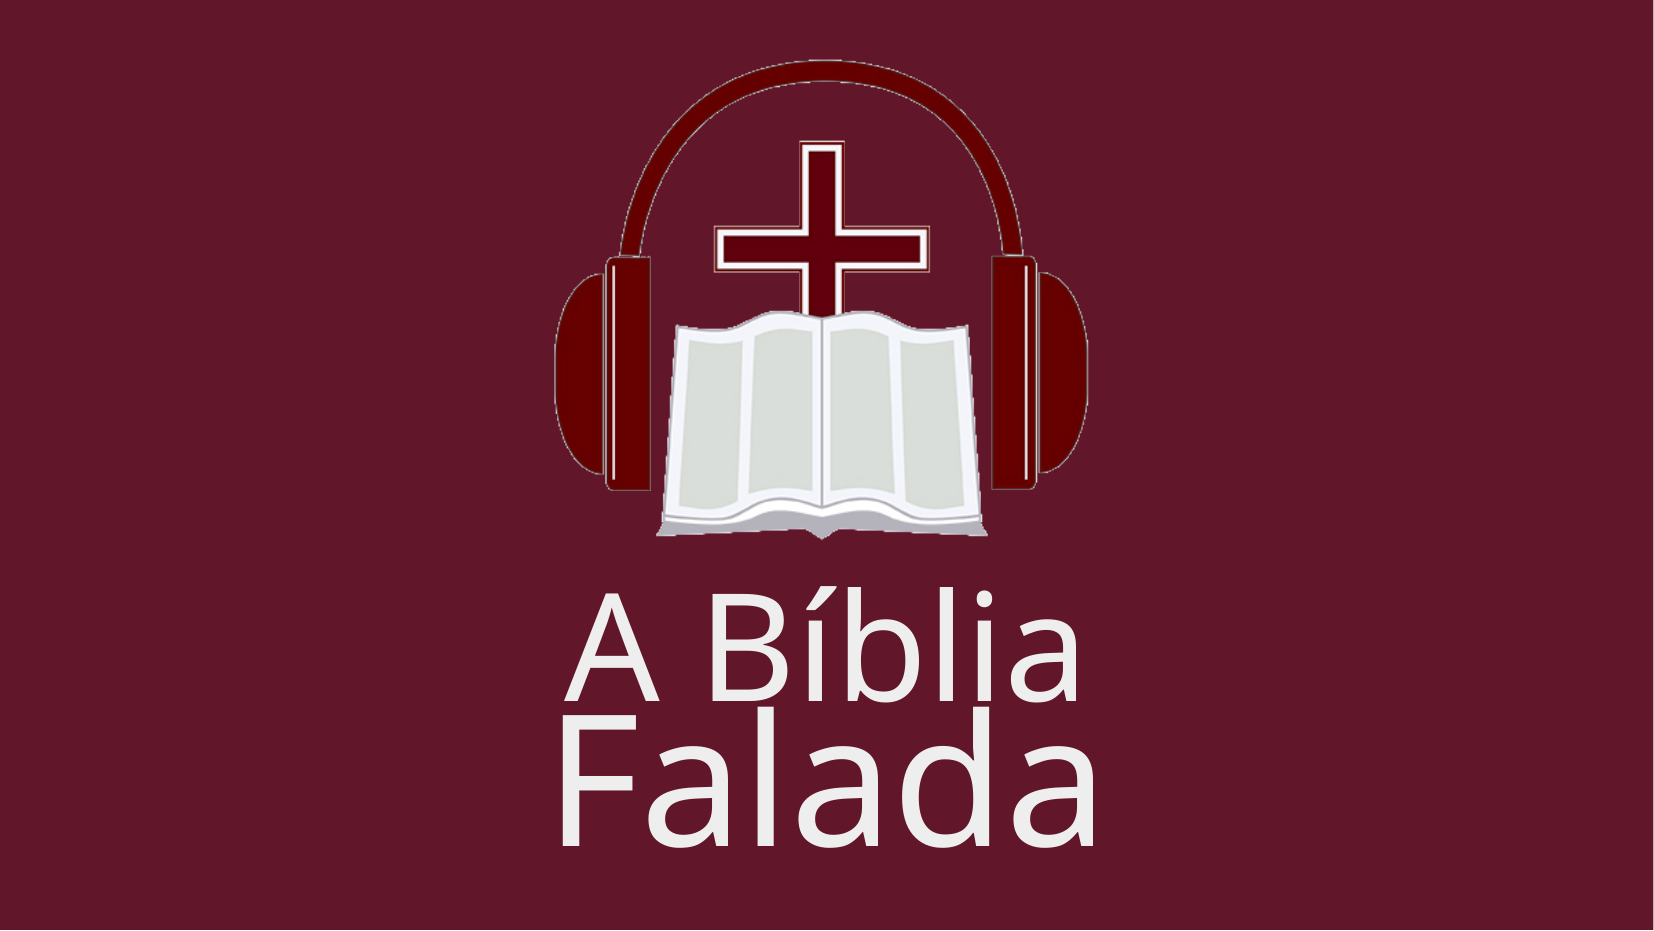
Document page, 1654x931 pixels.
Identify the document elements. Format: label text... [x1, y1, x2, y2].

text_box A Bíblia Falada [0, 596, 1654, 911]
picture [545, 0, 1102, 550]
